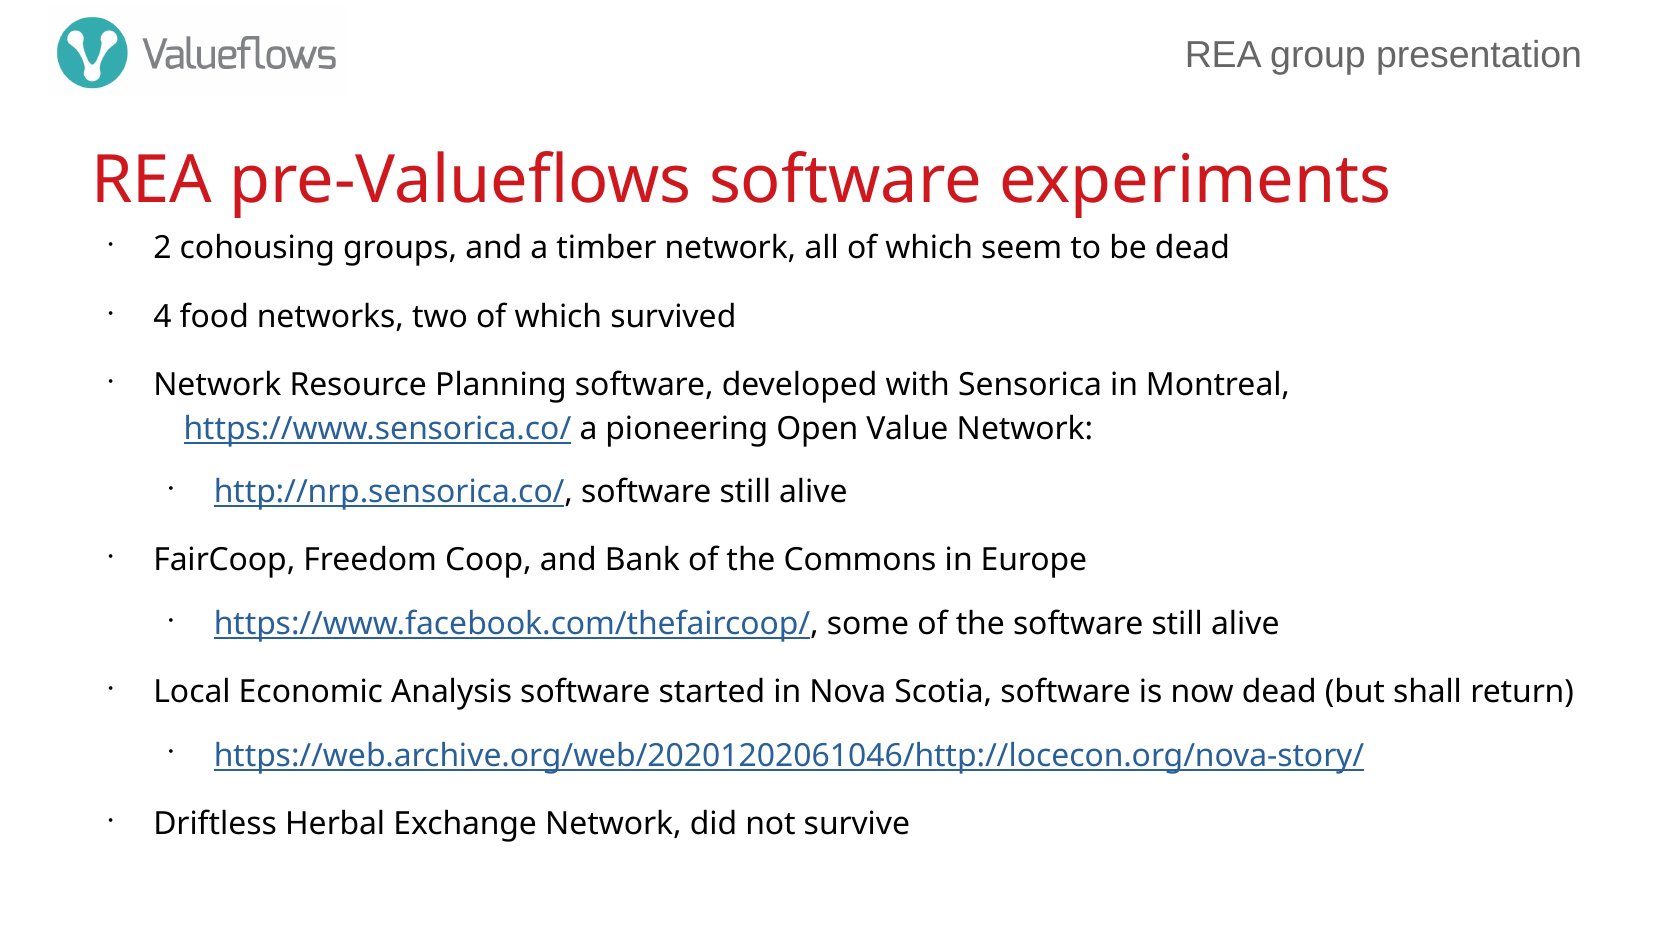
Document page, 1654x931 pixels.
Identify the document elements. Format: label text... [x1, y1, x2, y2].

list 2 cohousing groups, and a timber network, all of which seem to be dead 4 food networks, two of which survived Network Resource Planning software, developed with Sensorica in Montreal, https://www.sensorica.co/ a pioneering Open Value Network: http://nrp.sensorica.co/, software still alive FairCoop, Freedom Coop, and Bank of the Commons in Europe https://www.facebook.com/thefaircoop/, some of the software still alive Local Economic Analysis software started in Nova Scotia, software is now dead (but shall return) https://web.archive.org/web/20201202061046/http://locecon.org/nova-story/ Driftless Herbal Exchange Network, did not survive [93, 225, 1606, 858]
picture [47, 6, 346, 97]
text_box REA pre-Valueflows software experiments [76, 123, 1561, 217]
text_box REA group presentation [1170, 26, 1630, 126]
